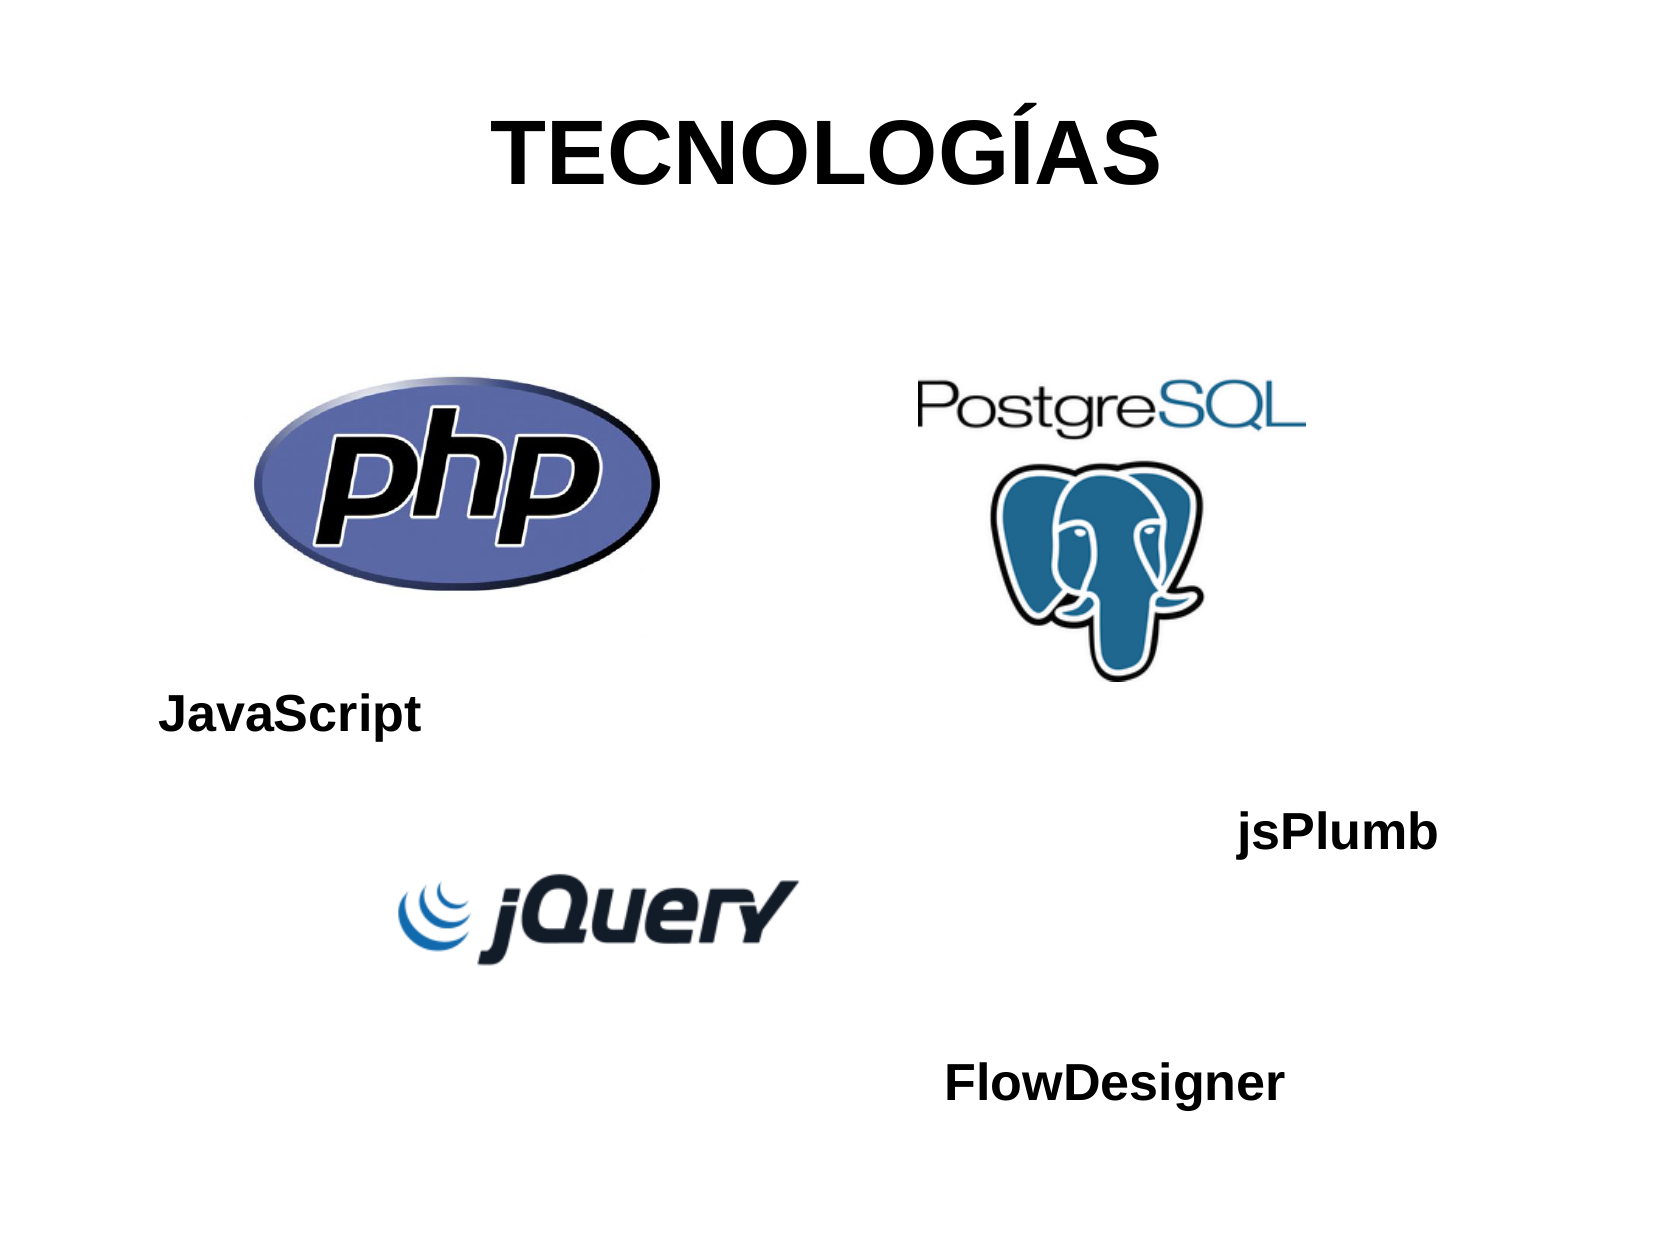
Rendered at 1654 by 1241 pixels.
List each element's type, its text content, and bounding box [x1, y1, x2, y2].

text_box FlowDesigner [930, 1046, 1301, 1120]
text_box JavaScript [143, 677, 437, 751]
picture [918, 374, 1306, 682]
text_box jsPlumb [1222, 795, 1456, 871]
picture [380, 862, 811, 976]
picture [237, 329, 676, 638]
title TECNOLOGÍAS [82, 49, 1571, 257]
